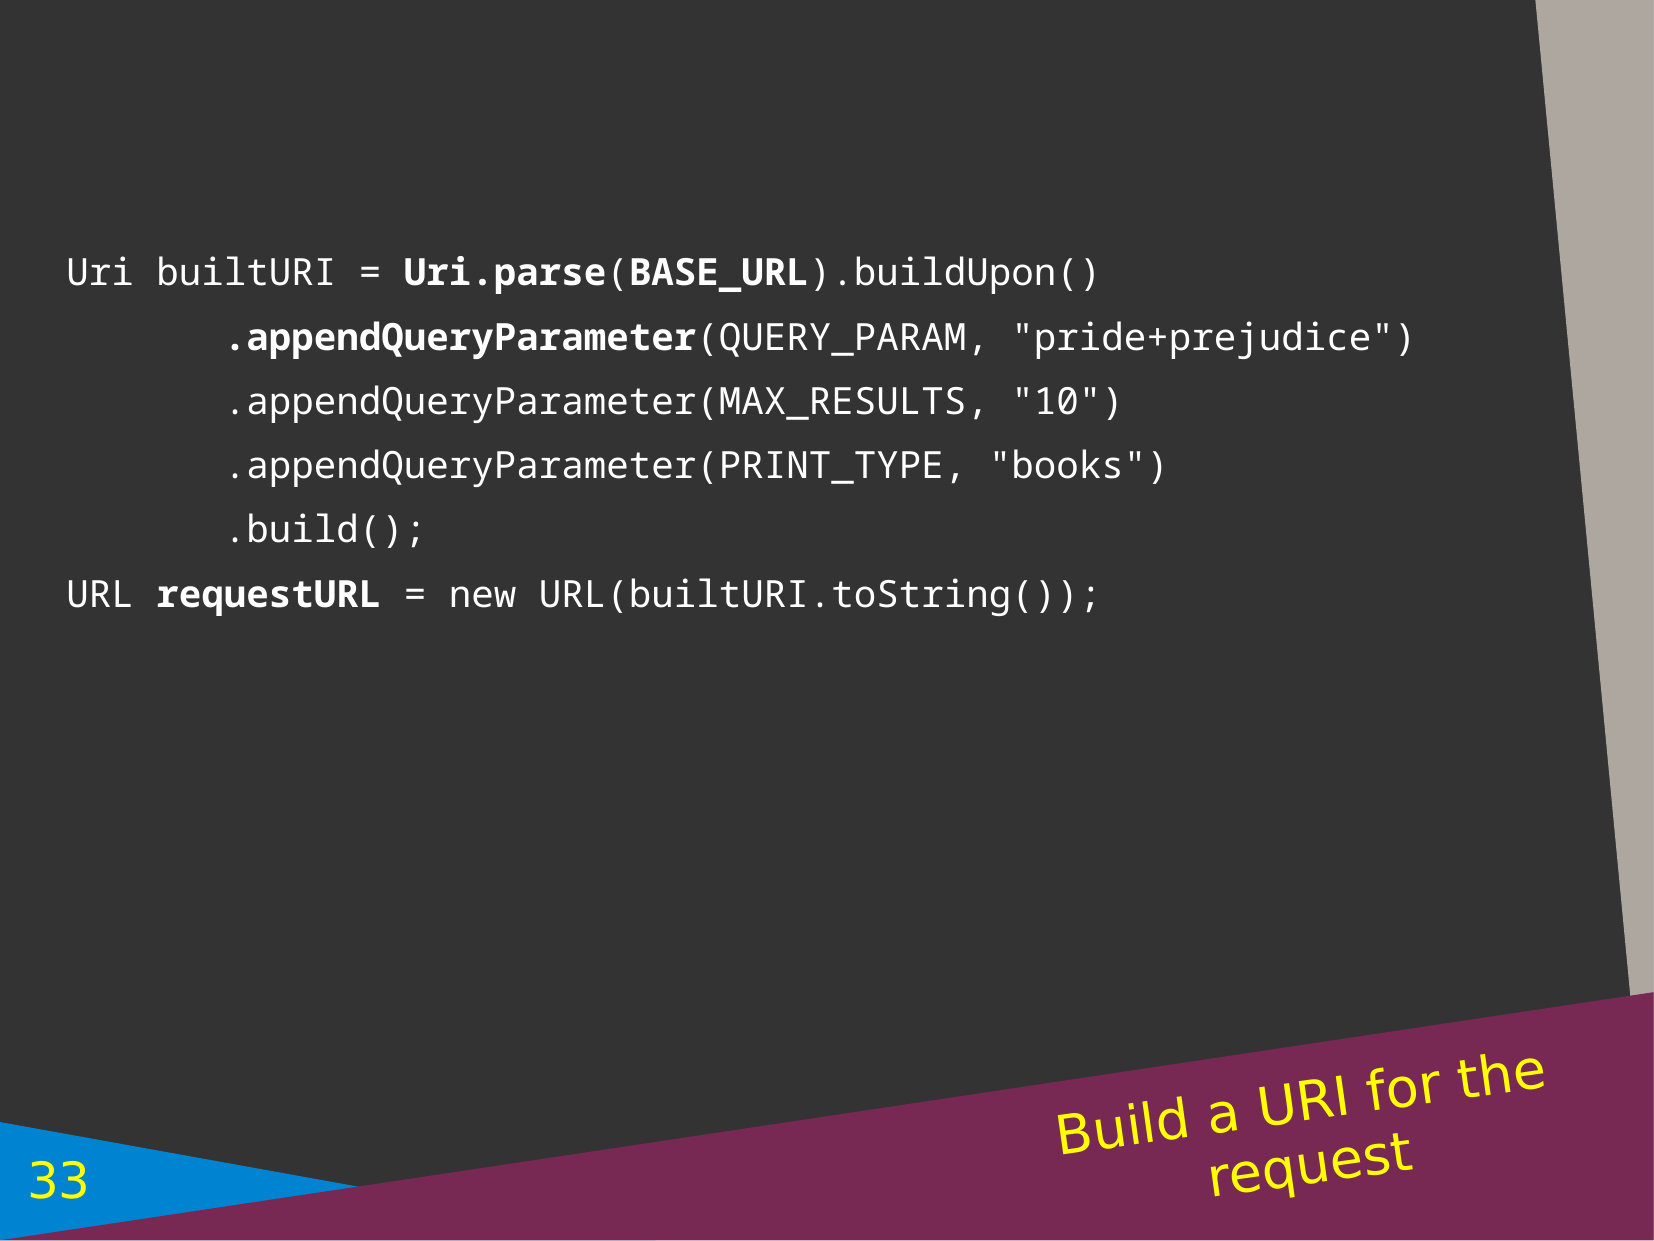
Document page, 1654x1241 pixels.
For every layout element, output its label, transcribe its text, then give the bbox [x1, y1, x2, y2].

title Build a URI for the request [956, 995, 1654, 1241]
text_box Uri builtURI = Uri.parse(BASE_URL).buildUpon() .appendQueryParameter(QUERY_PARAM, "pride+prejudice") .appendQueryParameter(MAX_RESULTS, "10") .appendQueryParameter(PRINT_TYPE, "books") .build(); URL requestURL = new URL(builtURI.toString()); [51, 226, 1449, 708]
